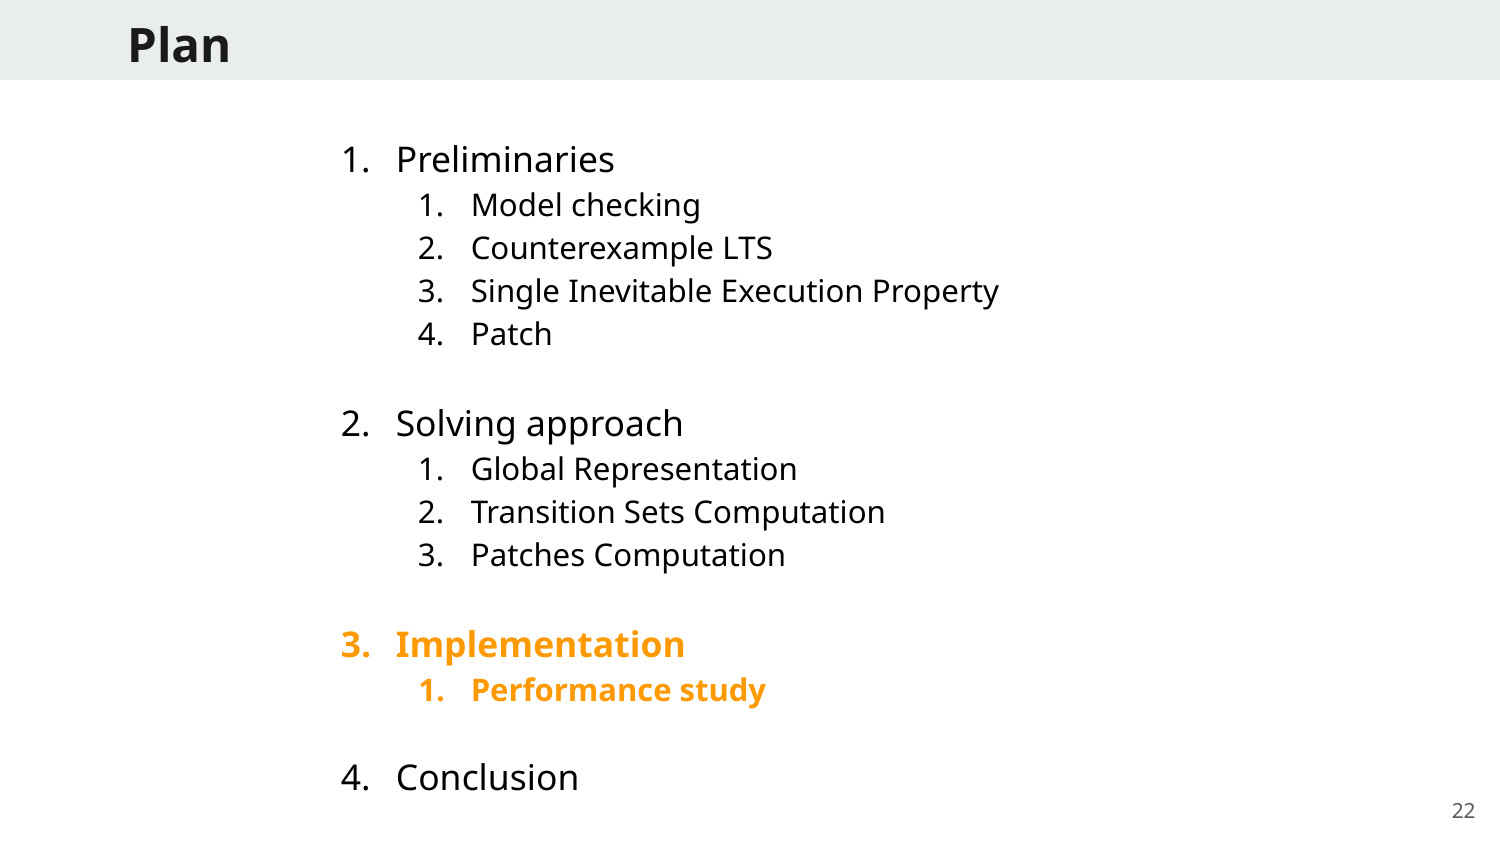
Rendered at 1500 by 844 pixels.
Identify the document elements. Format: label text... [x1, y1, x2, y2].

slide_number <numéro> [1400, 779, 1491, 844]
title Plan [112, 0, 1374, 88]
list Preliminaries Model checking Counterexample LTS Single Inevitable Execution Property Patch Solving approach Global Representation Transition Sets Computation Patches Computation Implementation Performance study Conclusion [305, 115, 1075, 819]
